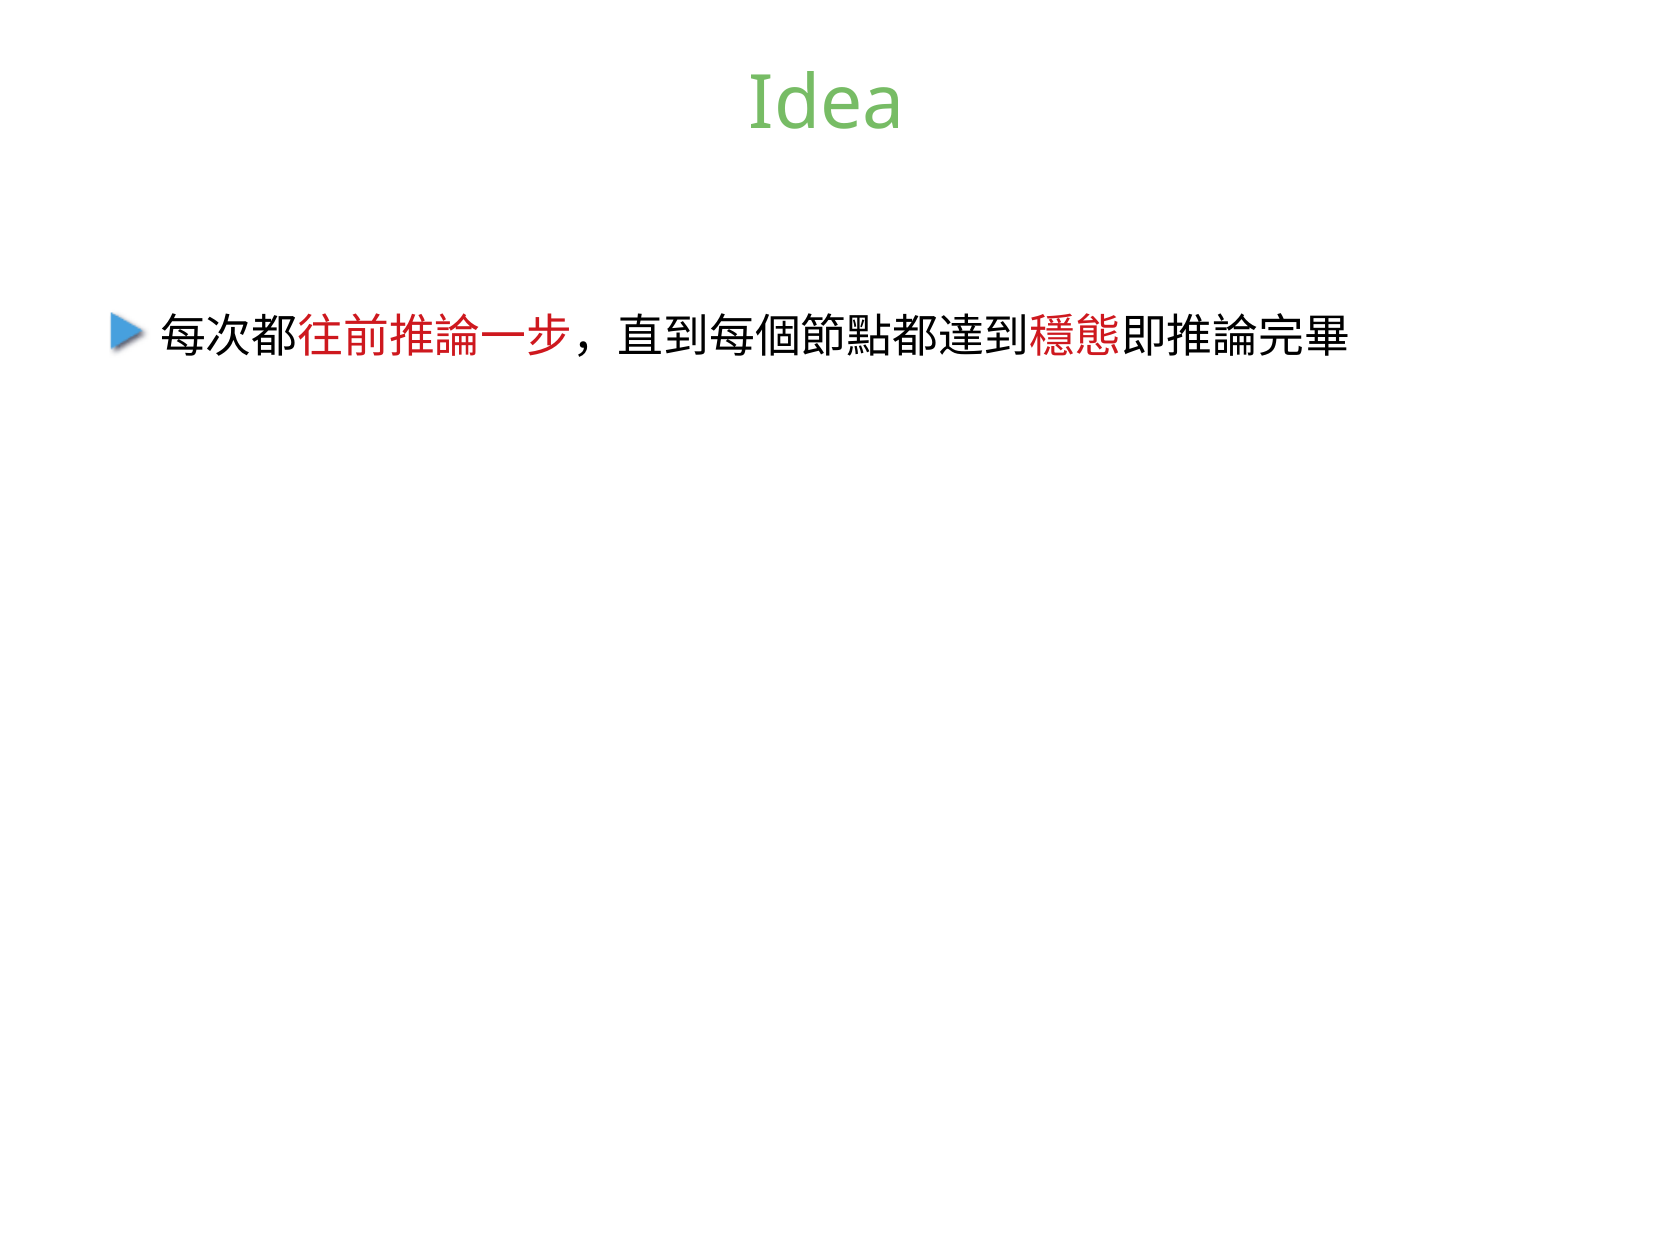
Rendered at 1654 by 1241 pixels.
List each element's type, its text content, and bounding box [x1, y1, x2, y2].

list 每次都往前推論一步，直到每個節點都達到穩態即推論完畢 [90, 300, 1579, 616]
title Idea [82, 48, 1571, 151]
